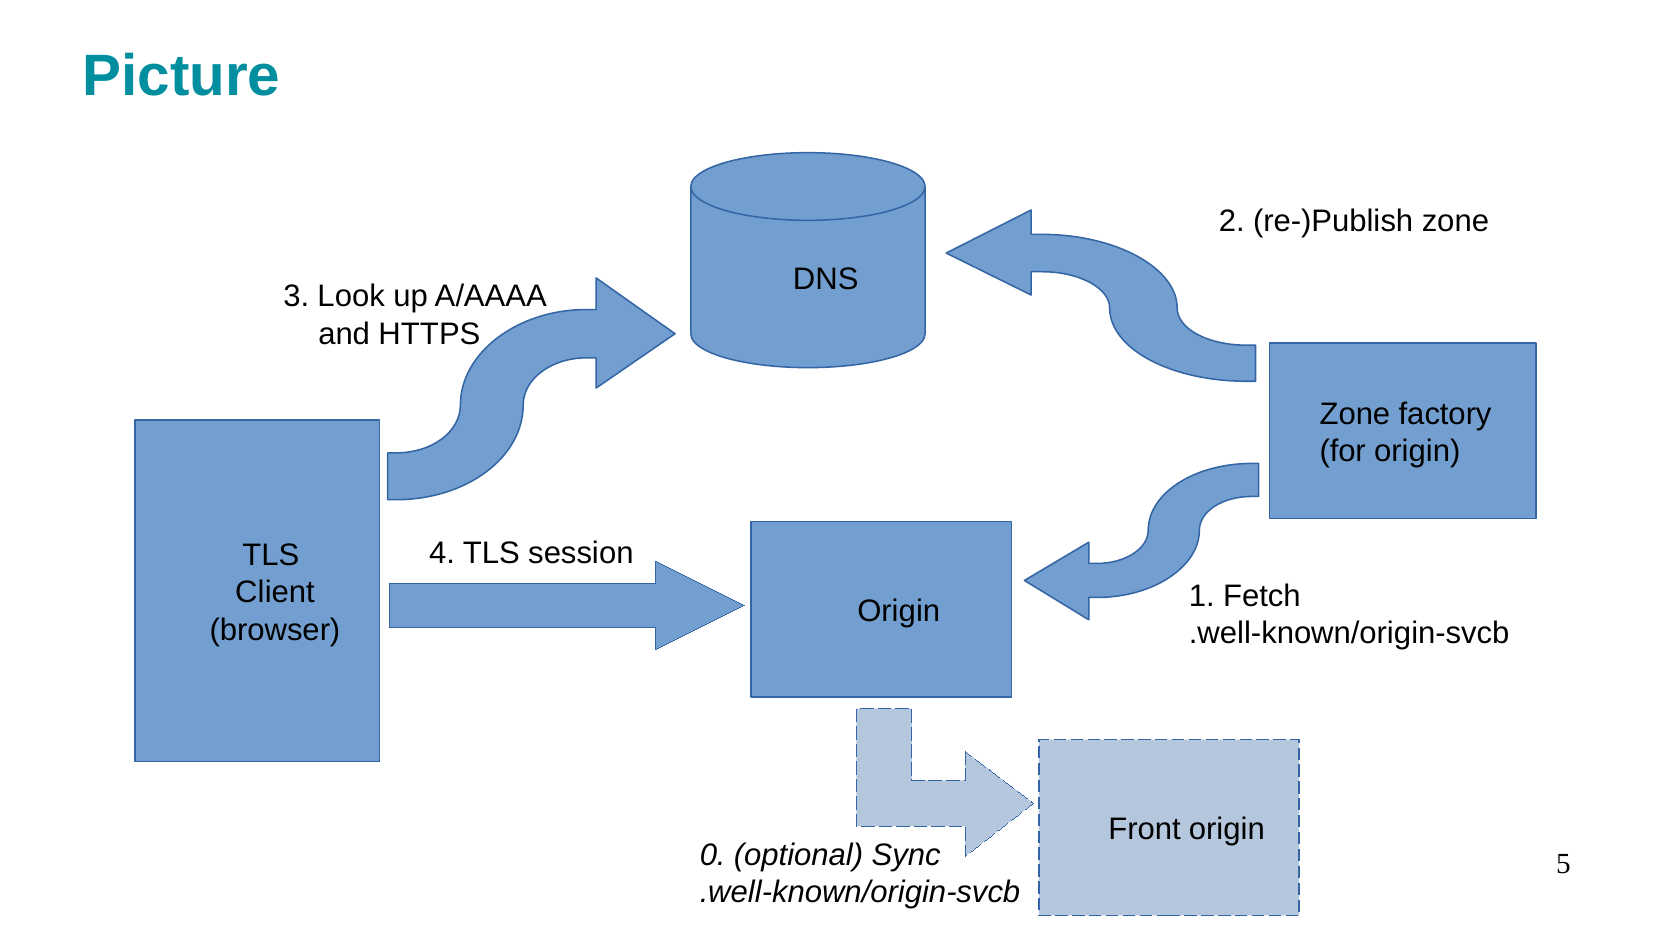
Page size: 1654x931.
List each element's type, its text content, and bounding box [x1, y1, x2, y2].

text_box 2. (re-)Publish zone [1168, 193, 1505, 256]
text_box [946, 209, 1256, 382]
text_box TLS Client (browser) [135, 419, 380, 762]
text_box Zone factory (for origin) [1269, 342, 1536, 519]
text_box 3. Look up A/AAAA and HTTPS [268, 268, 768, 420]
text_box [1024, 463, 1259, 620]
text_box [387, 277, 676, 500]
text_box Picture [82, 36, 1571, 193]
text_box Front origin [1038, 739, 1300, 916]
text_box 1. Fetch .well-known/origin-svcb [1138, 568, 1475, 631]
text_box [389, 561, 745, 650]
text_box 0. (optional) Sync .well-known/origin-svcb [649, 826, 986, 889]
text_box [856, 708, 1034, 841]
text_box 4. TLS session [378, 525, 715, 588]
text_box Origin [751, 521, 1012, 698]
text_box DNS [690, 152, 926, 368]
